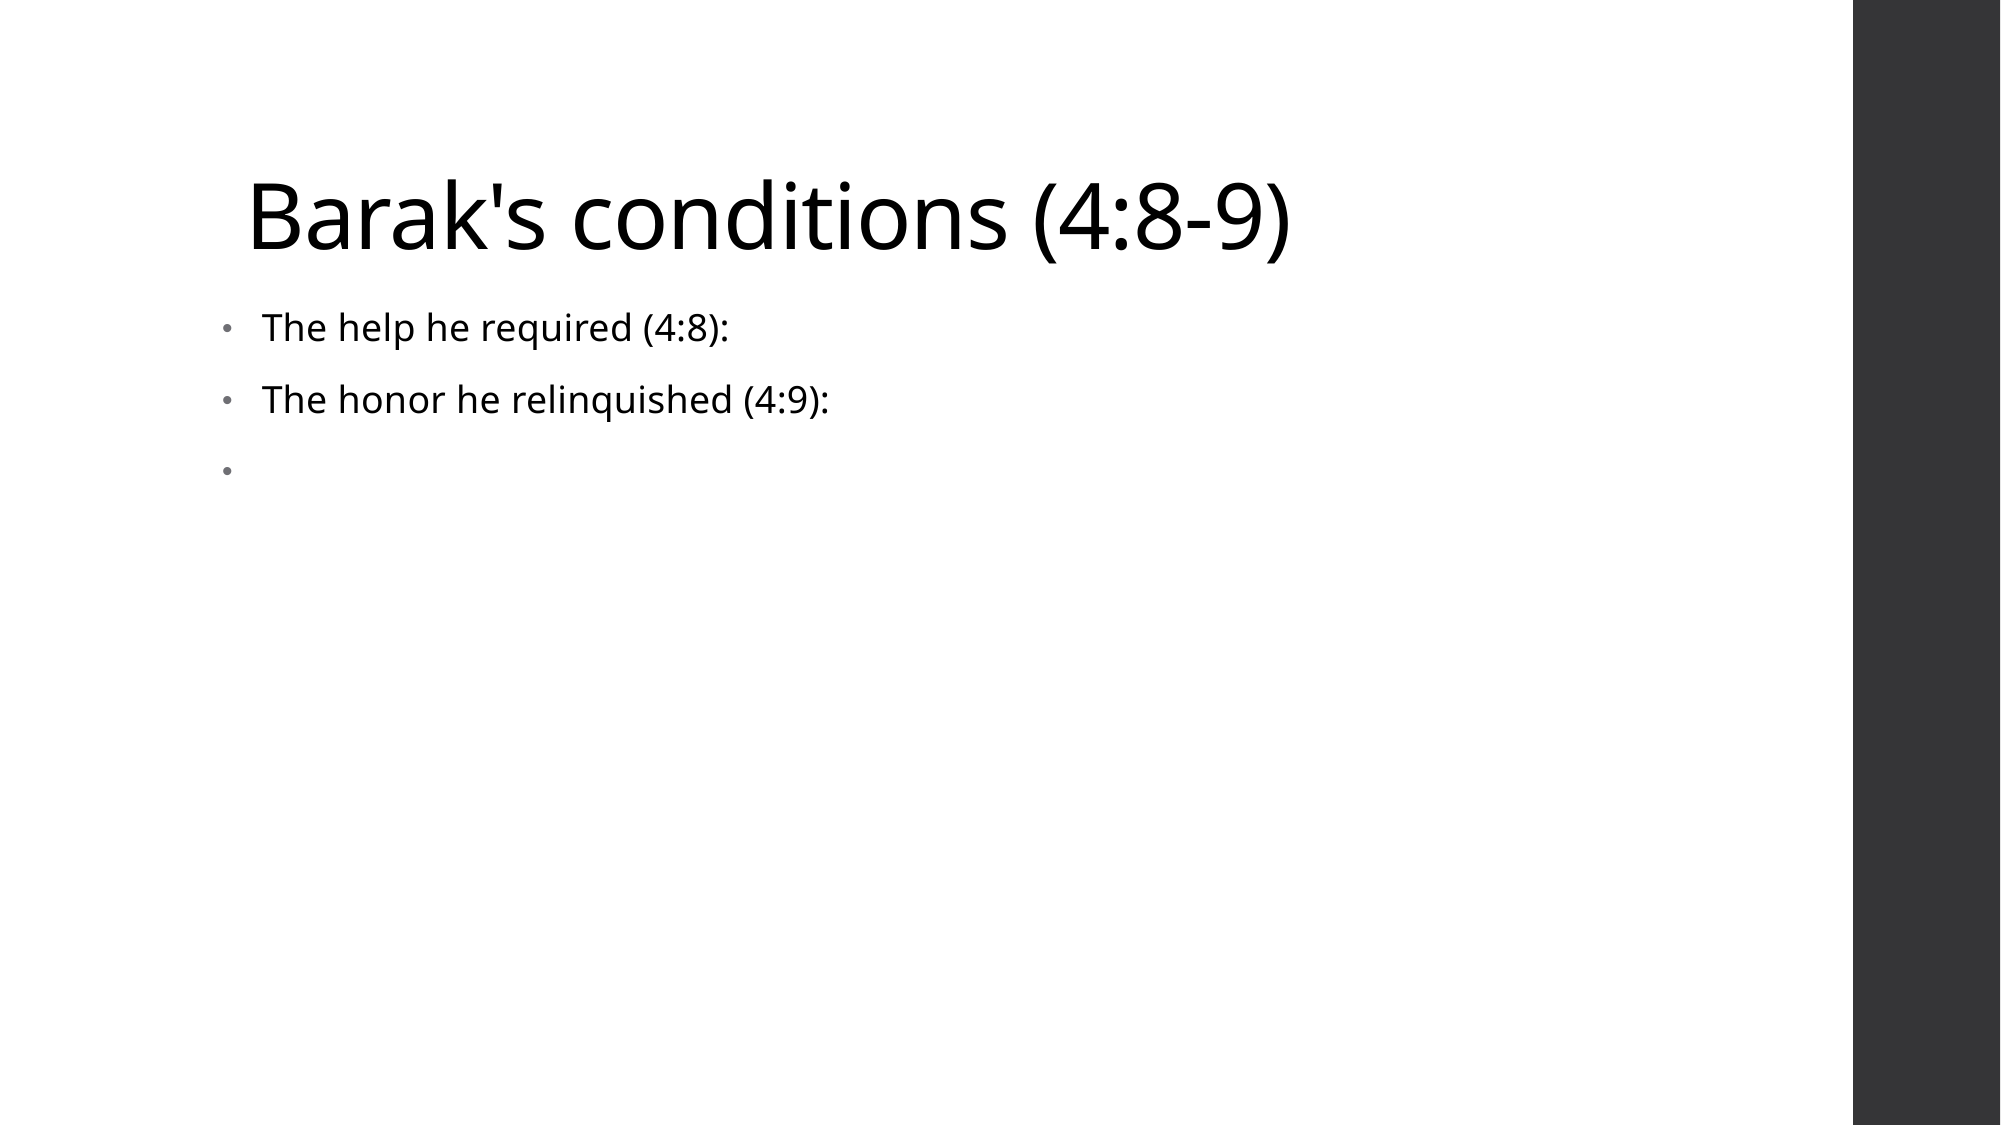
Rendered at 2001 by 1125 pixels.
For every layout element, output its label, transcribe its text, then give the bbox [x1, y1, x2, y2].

list The help he required (4:8): The honor he relinquished (4:9): [206, 299, 1617, 1014]
title Barak's conditions (4:8-9) [206, 60, 1797, 278]
